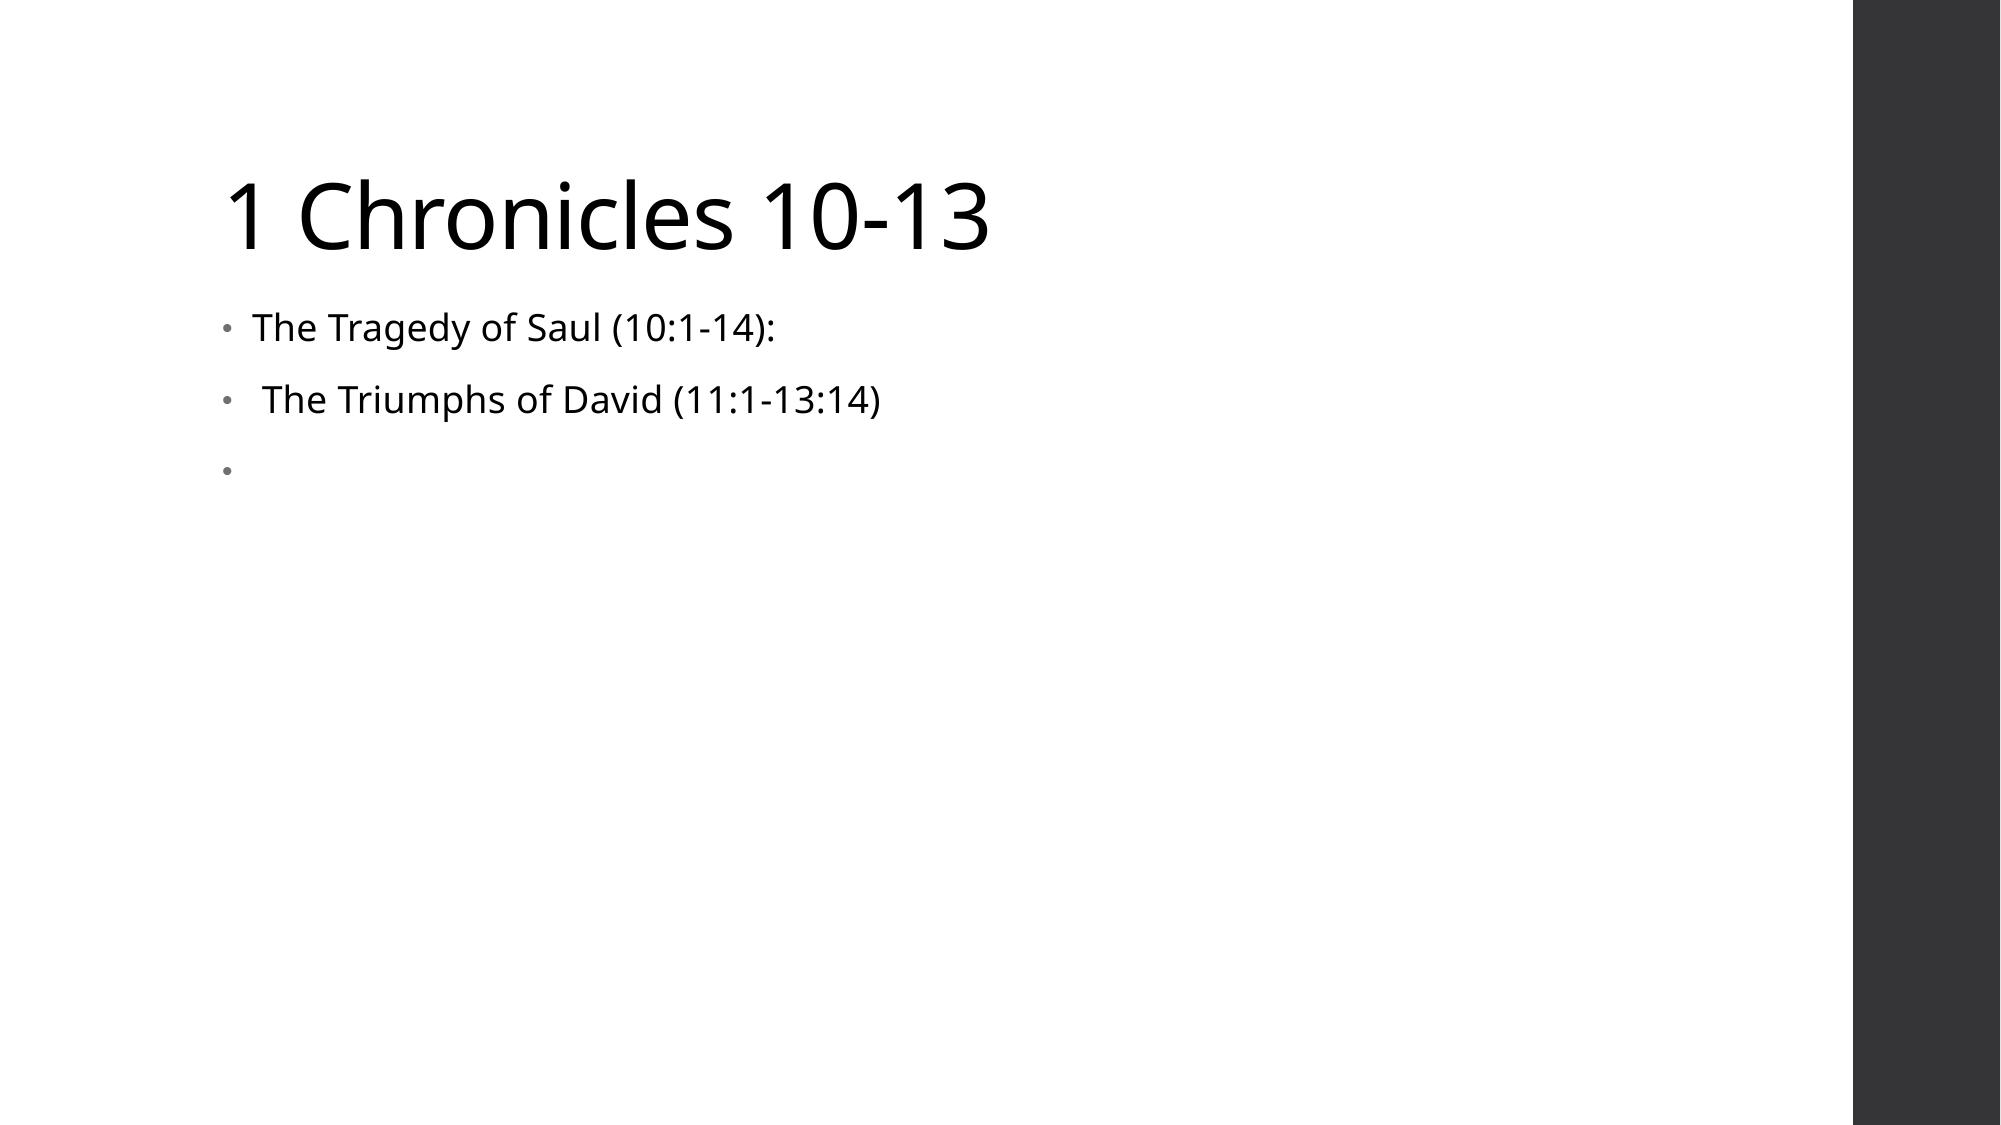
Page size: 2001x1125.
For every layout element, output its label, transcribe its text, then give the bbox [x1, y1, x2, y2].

list The Tragedy of Saul (10:1-14): The Triumphs of David (11:1-13:14) [206, 299, 1617, 1014]
title 1 Chronicles 10-13 [206, 60, 1797, 278]
